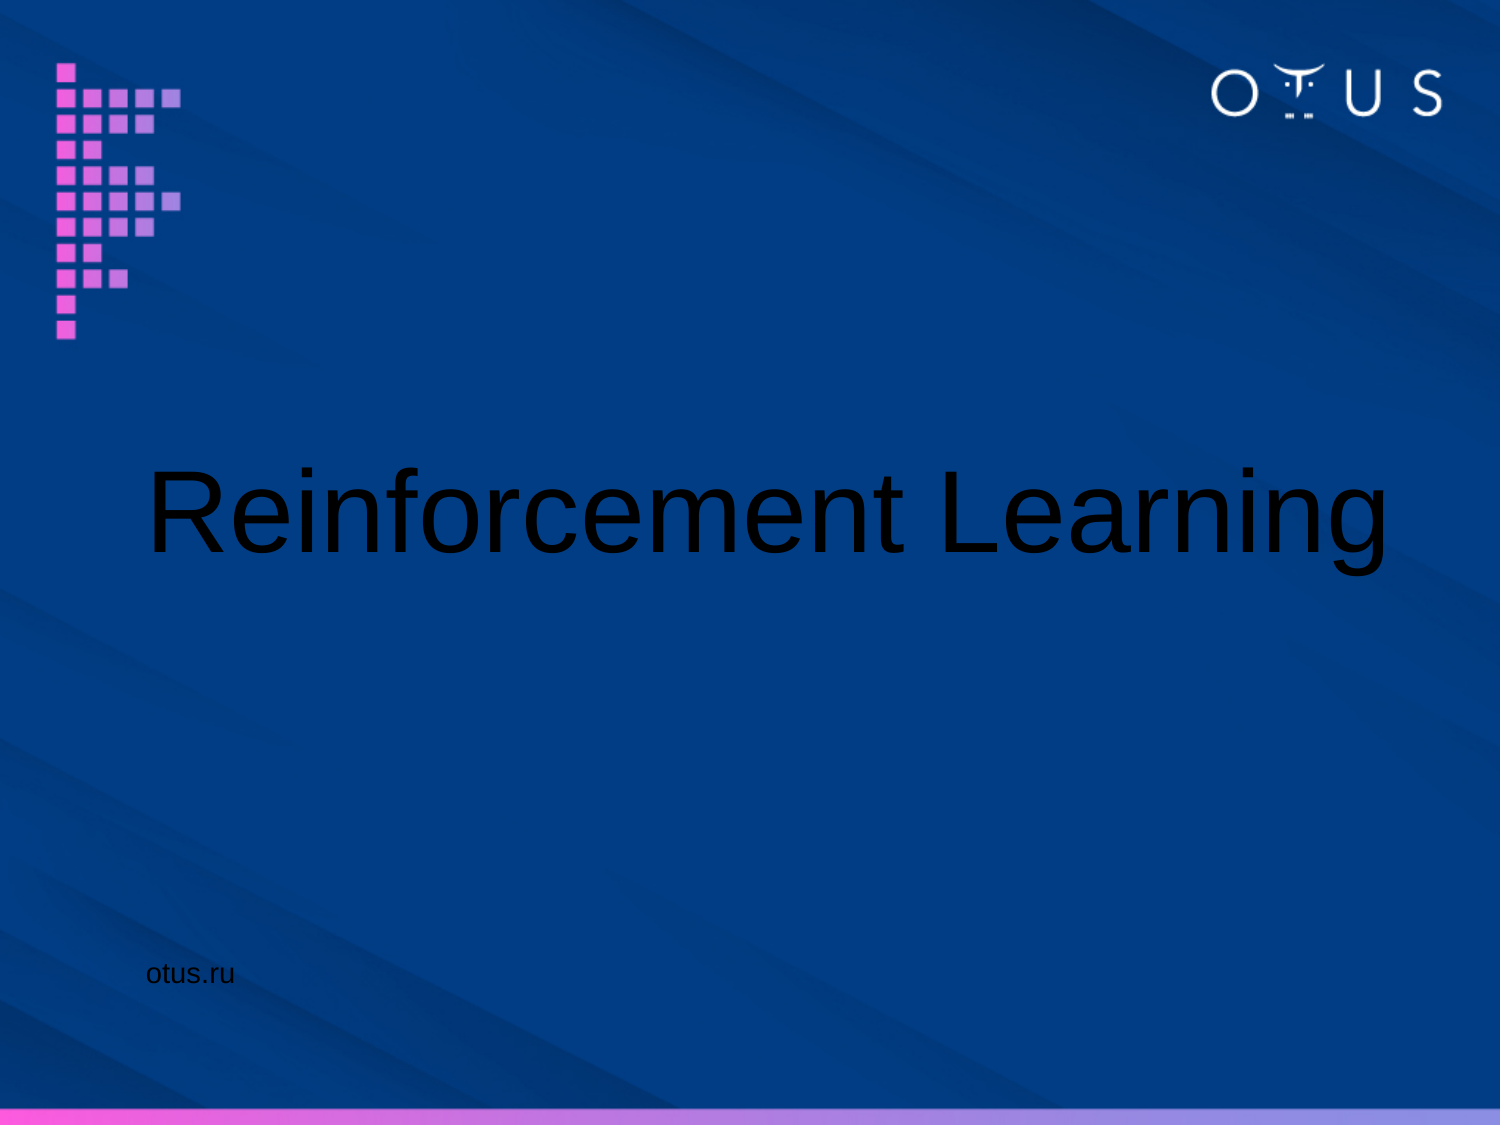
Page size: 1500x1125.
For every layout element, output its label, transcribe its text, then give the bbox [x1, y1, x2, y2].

picture [0, 0, 1500, 1125]
subtitle otus.ru [130, 974, 960, 1114]
title Reinforcement Learning [130, 420, 1500, 974]
